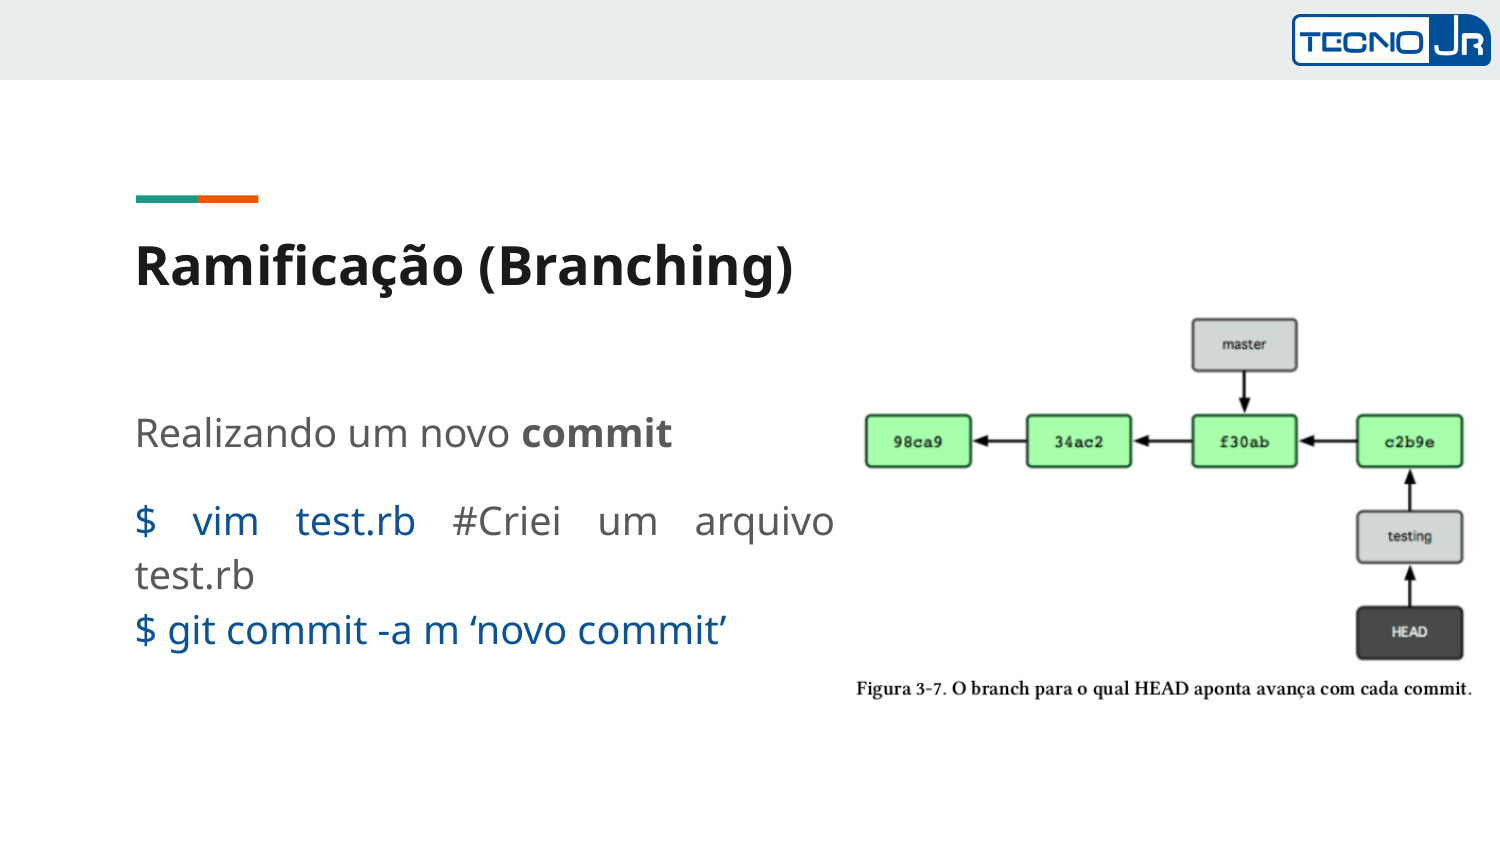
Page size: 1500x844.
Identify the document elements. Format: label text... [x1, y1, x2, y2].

picture [1292, 14, 1491, 66]
list Realizando um novo commit $ vim test.rb #Criei um arquivo test.rb $ git commit -a m ‘novo commit’ [119, 341, 851, 712]
title Ramificação (Branching) [119, 216, 1381, 305]
picture [850, 313, 1475, 701]
